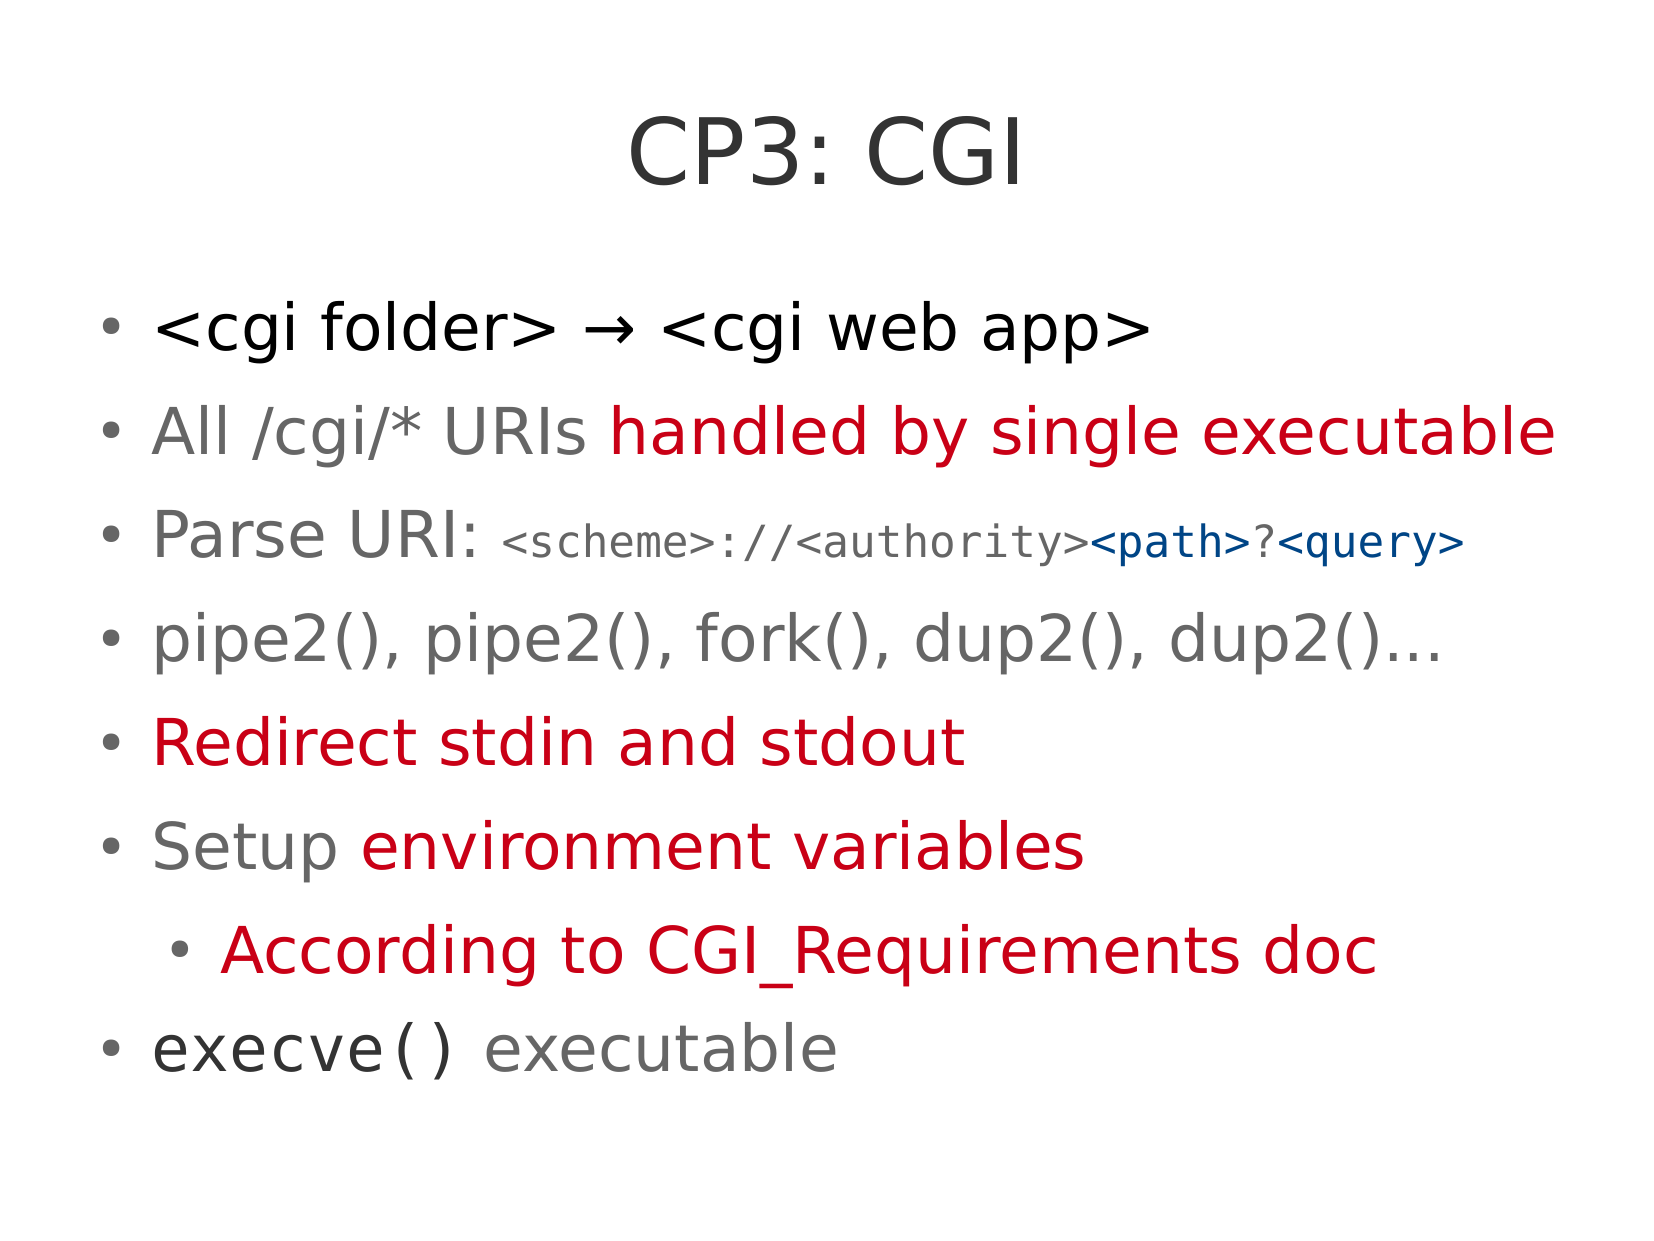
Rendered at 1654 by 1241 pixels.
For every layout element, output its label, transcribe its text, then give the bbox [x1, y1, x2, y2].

list <cgi folder> → <cgi web app> All /cgi/* URIs handled by single executable Parse URI: <scheme>://<authority><path>?<query> pipe2(), pipe2(), fork(), dup2(), dup2()... Redirect stdin and stdout Setup environment variables According to CGI_Requirements doc execve() executable [82, 290, 1571, 1109]
title CP3: CGI [82, 49, 1571, 257]
